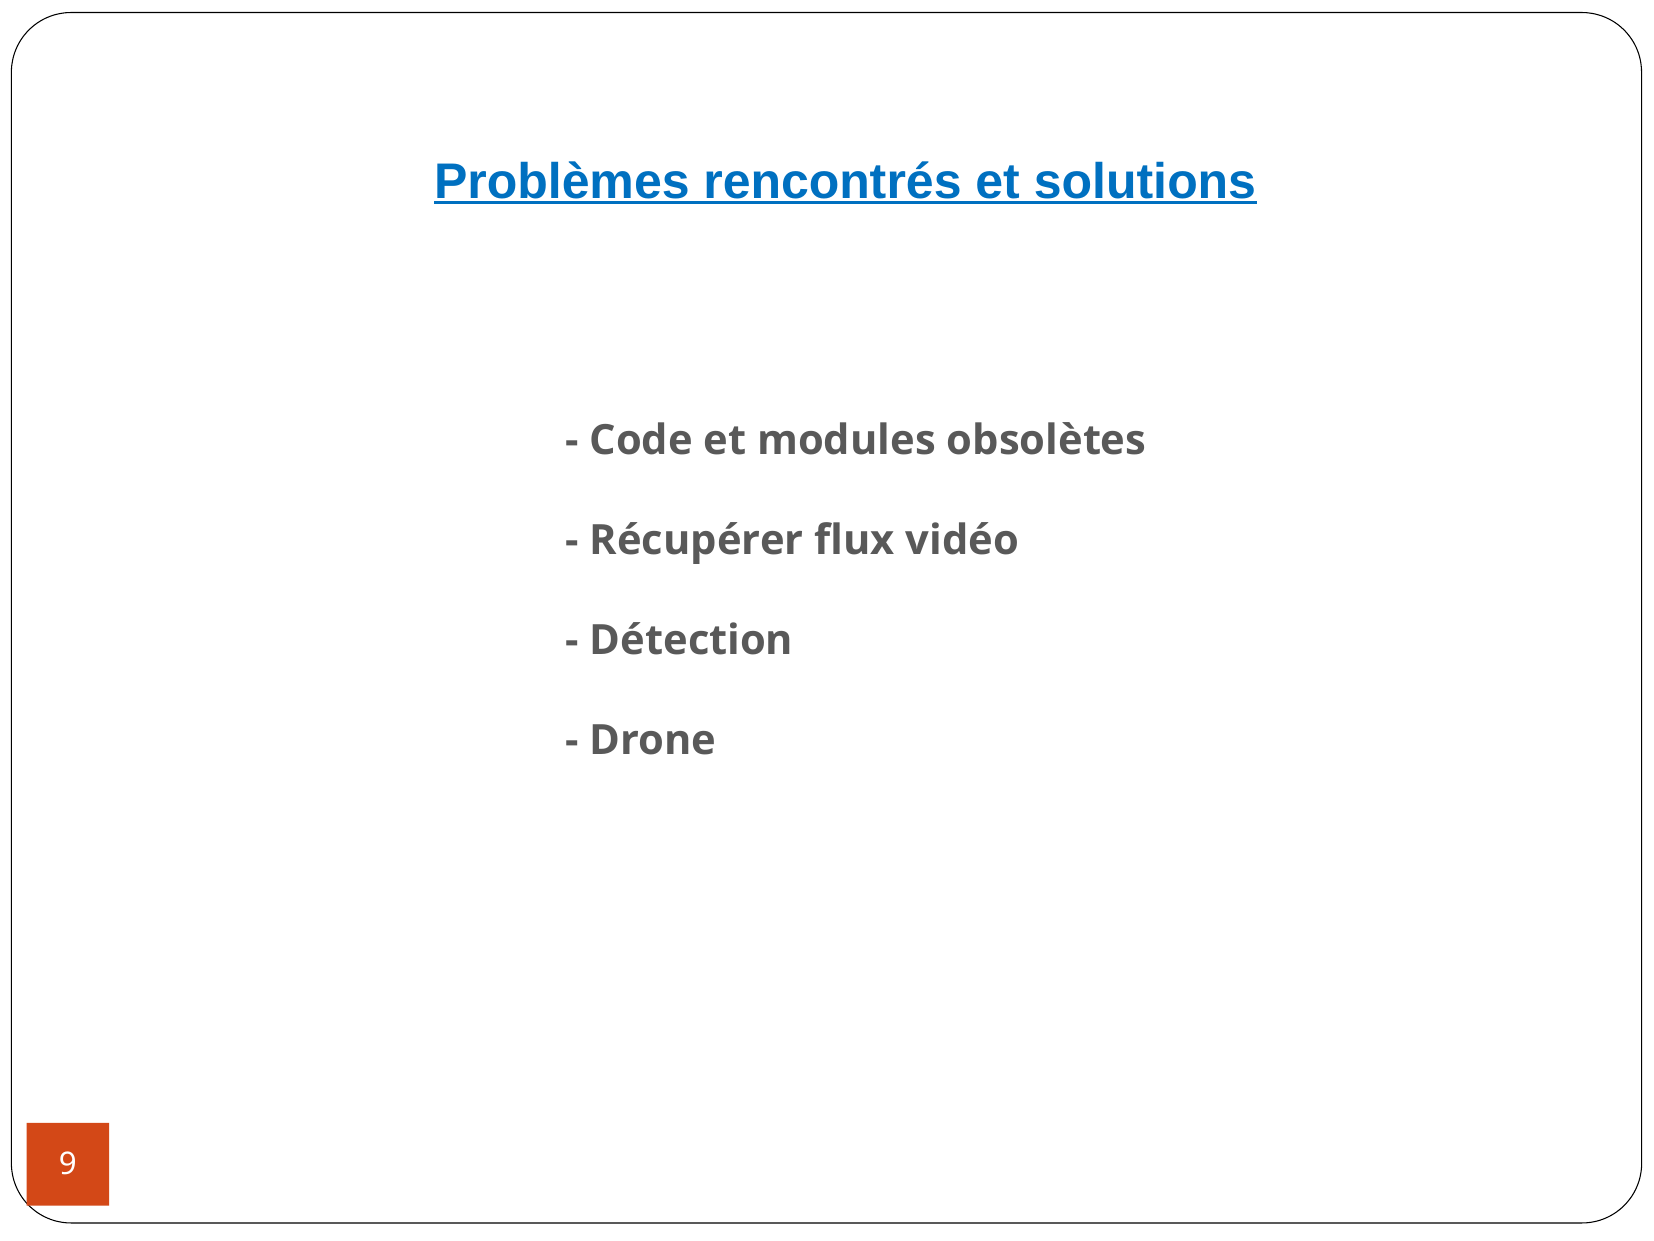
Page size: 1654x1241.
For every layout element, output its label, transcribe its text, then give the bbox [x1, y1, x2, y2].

text_box <numéro> [26, 1122, 110, 1206]
text_box - Code et modules obsolètes - Récupérer flux vidéo - Détection - Drone [449, 405, 1264, 771]
text_box Problèmes rencontrés et solutions [415, 145, 1276, 219]
